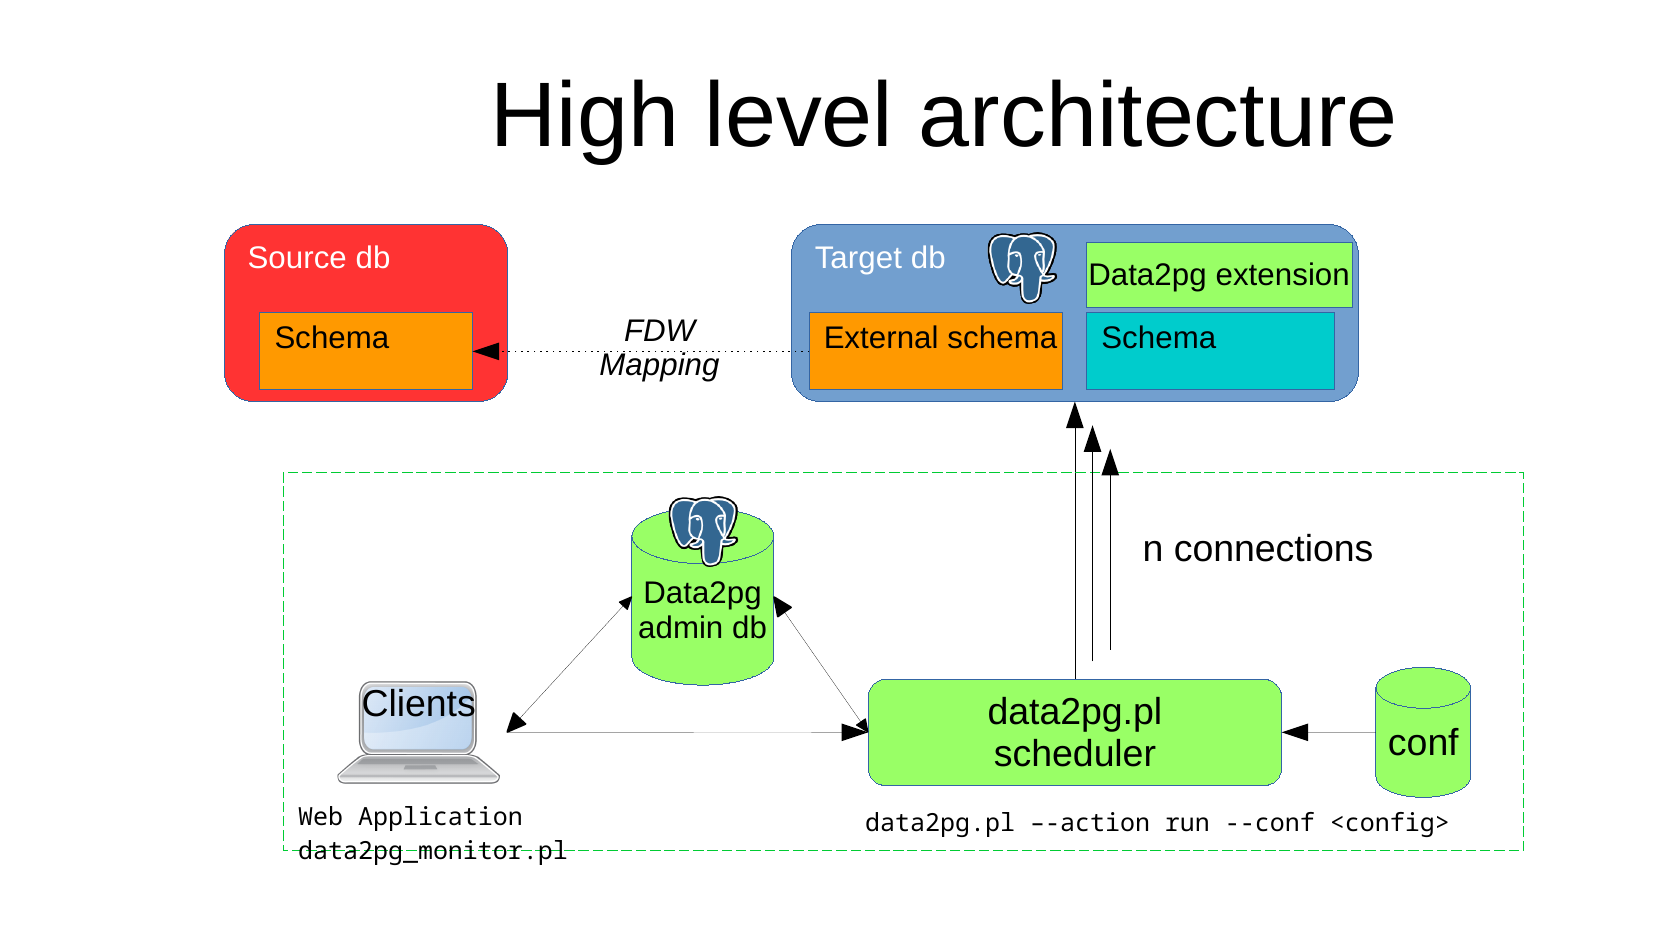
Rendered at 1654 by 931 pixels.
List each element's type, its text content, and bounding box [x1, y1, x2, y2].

text_box Target db [791, 224, 1359, 402]
text_box Schema [259, 312, 473, 390]
text_box Data2pg admin db [631, 511, 774, 686]
text_box External schema [809, 312, 1063, 390]
text_box data2pg.pl scheduler [868, 679, 1282, 786]
text_box data2pg.pl –-action run --conf <config> [850, 797, 1466, 838]
picture [986, 232, 1058, 304]
text_box n connections [1127, 519, 1389, 619]
text_box conf [1375, 667, 1471, 797]
text_box Web Application data2pg_monitor.pl [283, 791, 629, 857]
picture [667, 496, 739, 567]
picture [330, 674, 507, 791]
text_box FDW Mapping [584, 305, 735, 390]
text_box Schema [1086, 312, 1335, 390]
text_box Source db [224, 224, 508, 402]
text_box Data2pg extension [1086, 242, 1353, 308]
title High level architecture [318, 37, 1571, 193]
